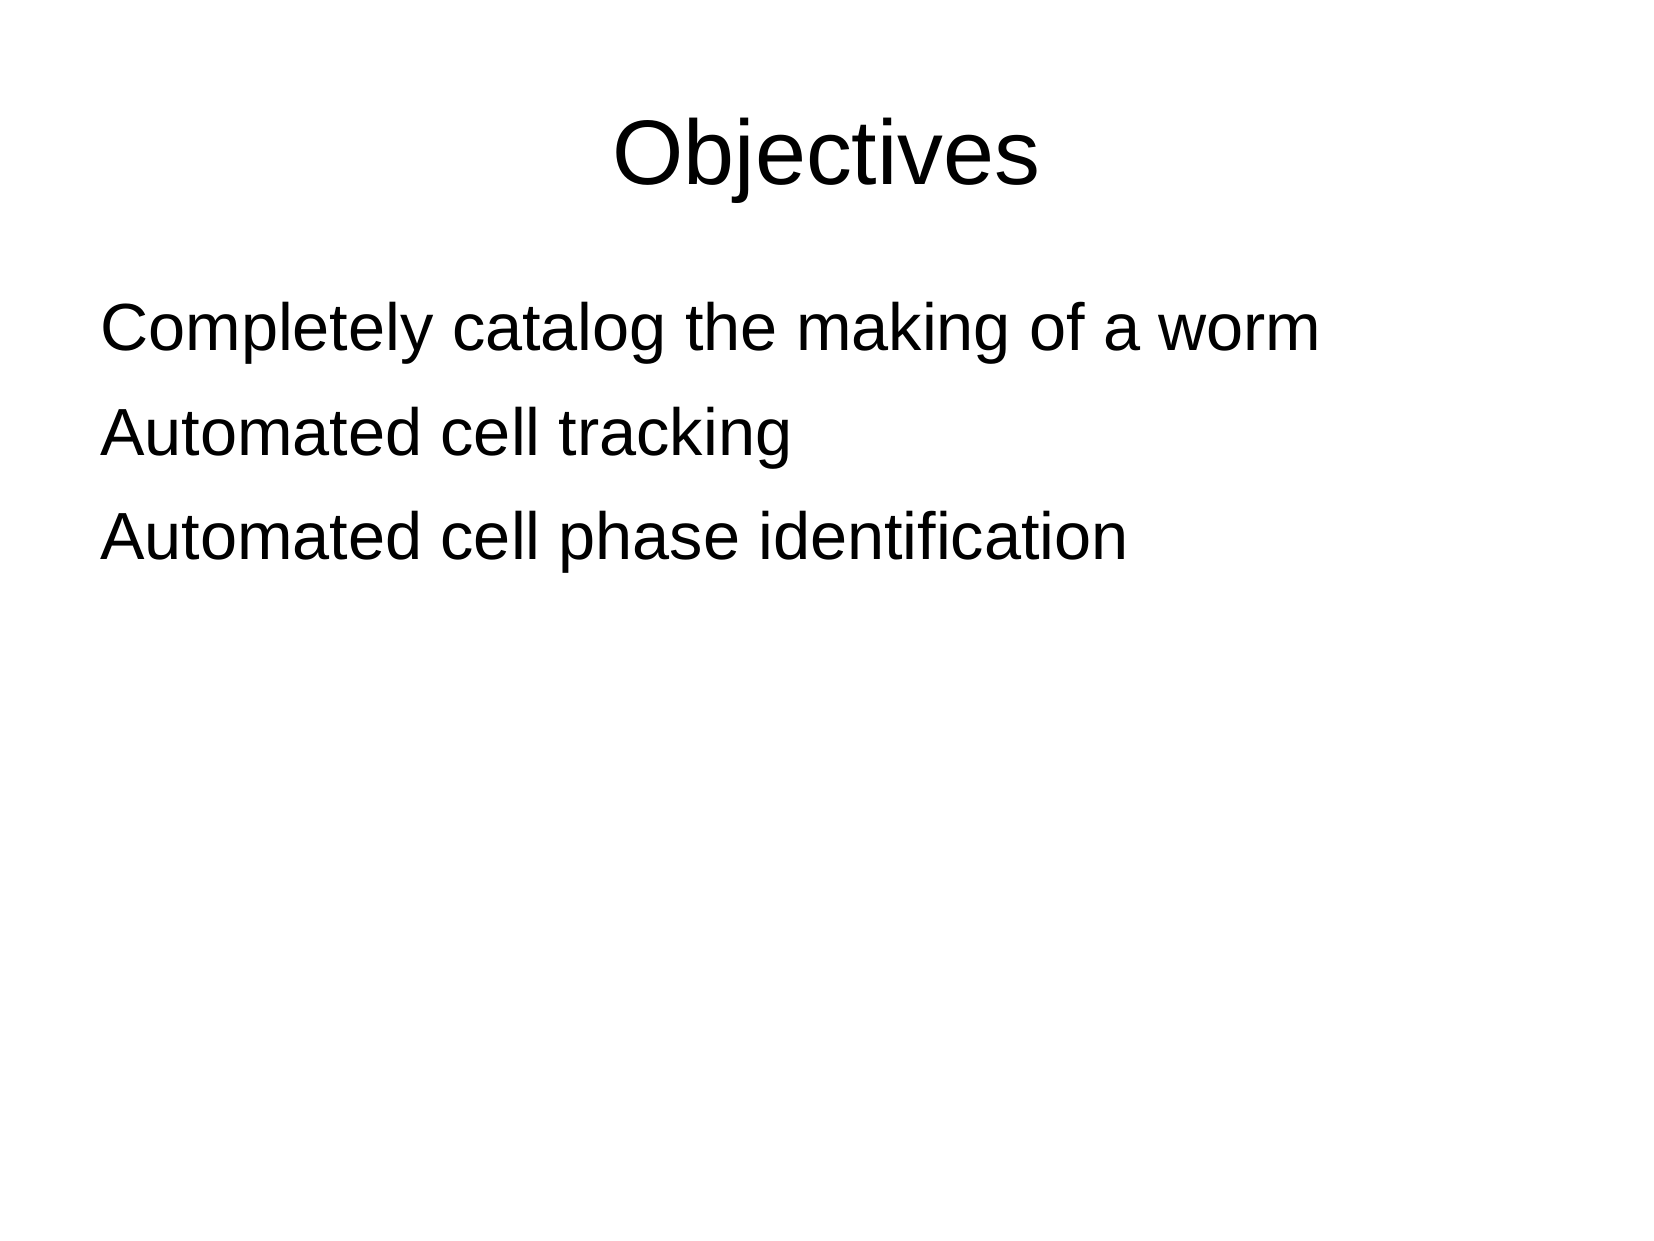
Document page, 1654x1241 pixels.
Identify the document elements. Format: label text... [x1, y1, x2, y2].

title Objectives [82, 49, 1571, 257]
list Completely catalog the making of a worm Automated cell tracking Automated cell phase identification [82, 290, 1571, 1094]
